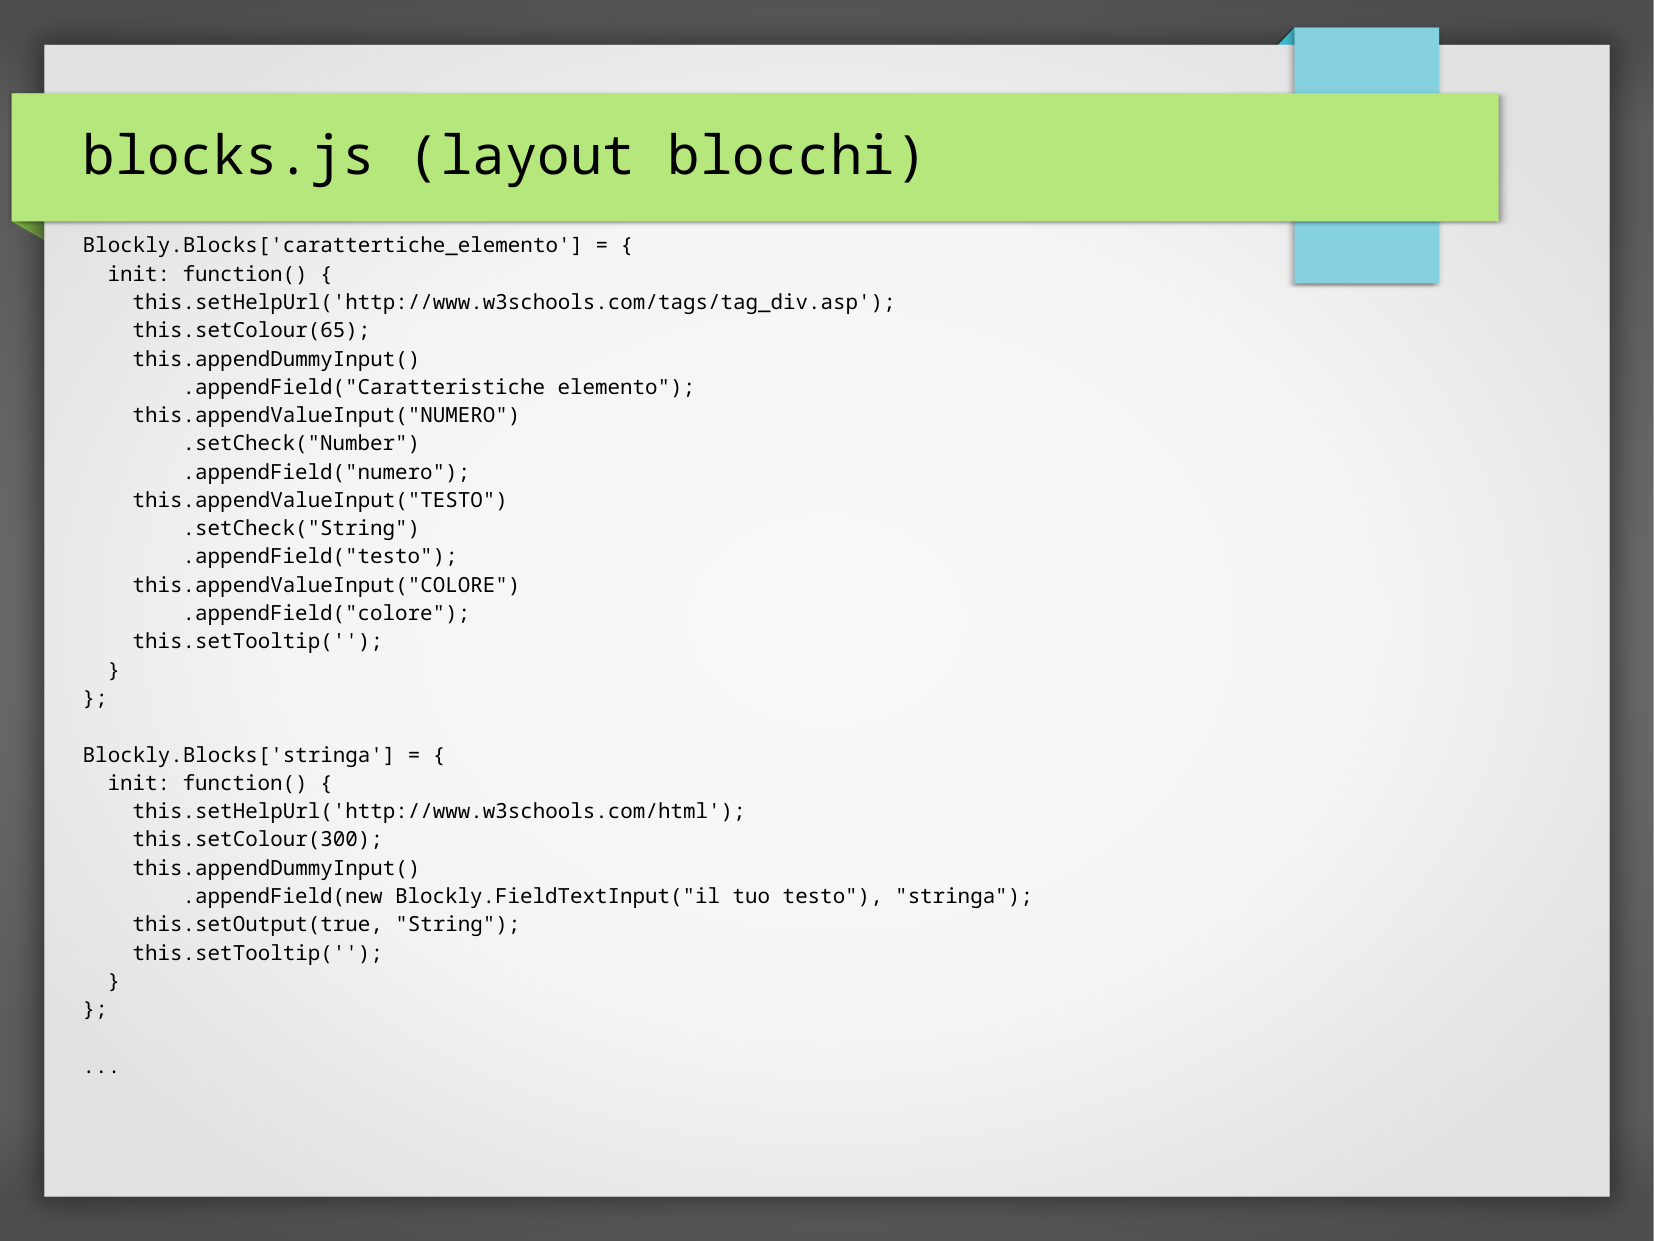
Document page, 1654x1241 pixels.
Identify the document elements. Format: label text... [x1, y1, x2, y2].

picture [0, 0, 1654, 1241]
title blocks.js (layout blocchi) [82, 94, 1264, 213]
subtitle Blockly.Blocks['carattertiche_elemento'] = { init: function() { this.setHelpUrl('http://www.w3schools.com/tags/tag_div.asp'); this.setColour(65); this.appendDummyInput() .appendField("Caratteristiche elemento"); this.appendValueInput("NUMERO") .setCheck("Number") .appendField("numero"); this.appendValueInput("TESTO") .setCheck("String") .appendField("testo"); this.appendValueInput("COLORE") .appendField("colore"); this.setTooltip(''); } }; Blockly.Blocks['stringa'] = { init: function() { this.setHelpUrl('http://www.w3schools.com/html'); this.setColour(300); this.appendDummyInput() .appendField(new Blockly.FieldTextInput("il tuo testo"), "stringa"); this.setOutput(true, "String"); this.setTooltip(''); } }; ... [82, 290, 1571, 1019]
